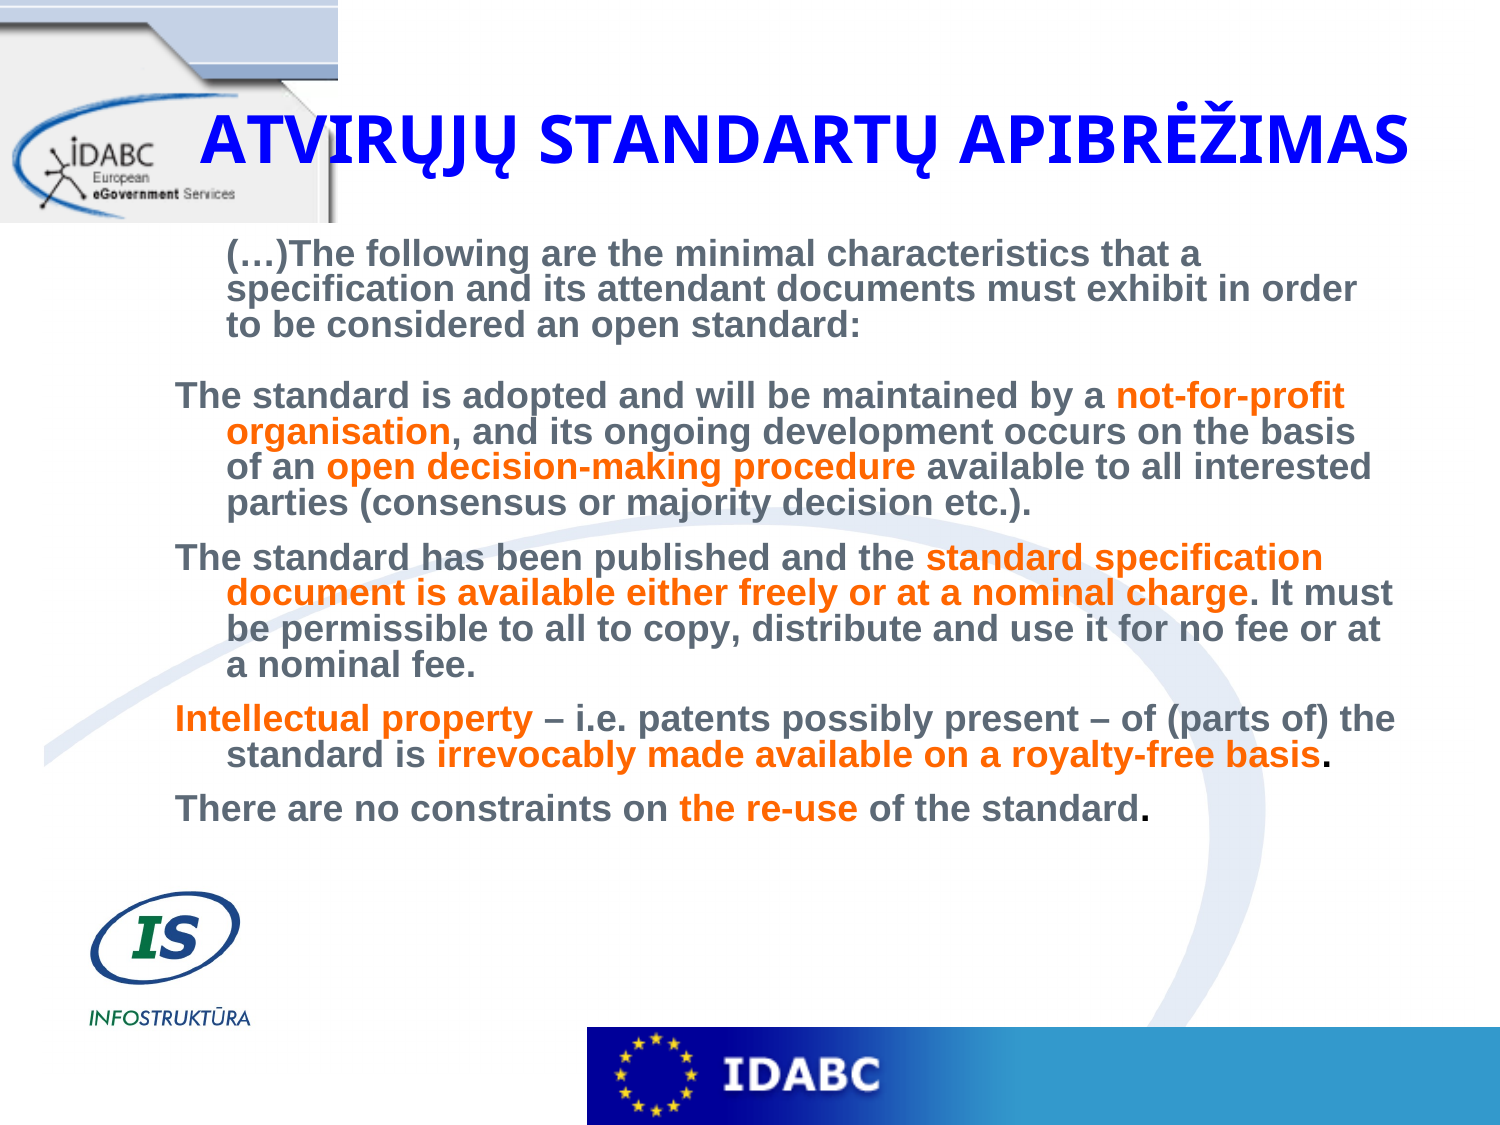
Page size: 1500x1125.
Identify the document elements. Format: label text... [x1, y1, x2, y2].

list (…)The following are the minimal characteristics that a specification and its attendant documents must exhibit in order to be considered an open standard: The standard is adopted and will be maintained by a not-for-profit organisation, and its ongoing development occurs on the basis of an open decision-making procedure available to all interested parties (consensus or majority decision etc.). The standard has been published and the standard specification document is available either freely or at a nominal charge. It must be permissible to all to copy, distribute and use it for no fee or at a nominal fee. Intellectual property – i.e. patents possibly present – of (parts of) the standard is irrevocably made available on a royalty-free basis. There are no constraints on the re-use of the standard. [174, 237, 1402, 980]
picture [0, 0, 1500, 1125]
title ATVIRŲJŲ STANDARTŲ APIBRĖŽIMAS [200, 50, 1500, 225]
